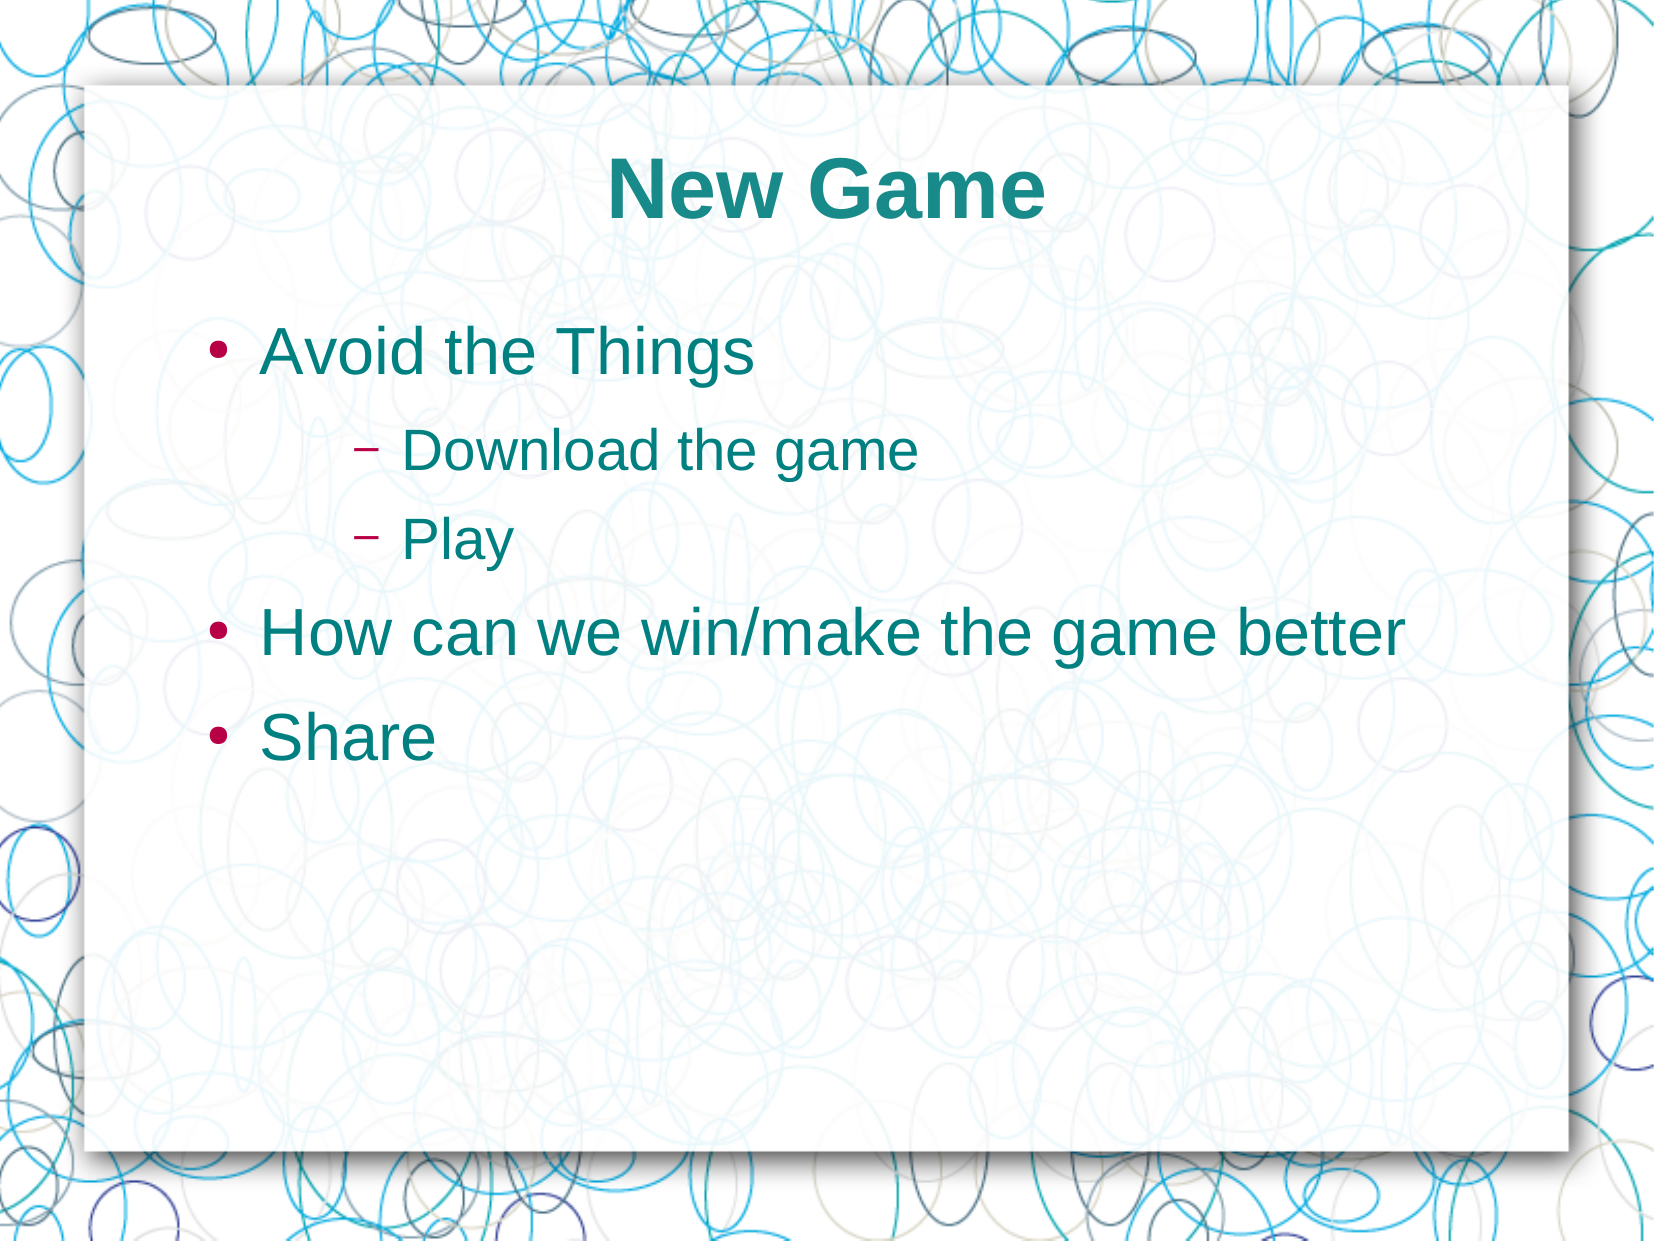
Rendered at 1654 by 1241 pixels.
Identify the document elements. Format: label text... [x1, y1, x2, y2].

picture [0, 0, 1654, 1241]
list Avoid the Things Download the game Play How can we win/make the game better Share [118, 313, 1536, 1019]
title New Game [82, 84, 1571, 292]
